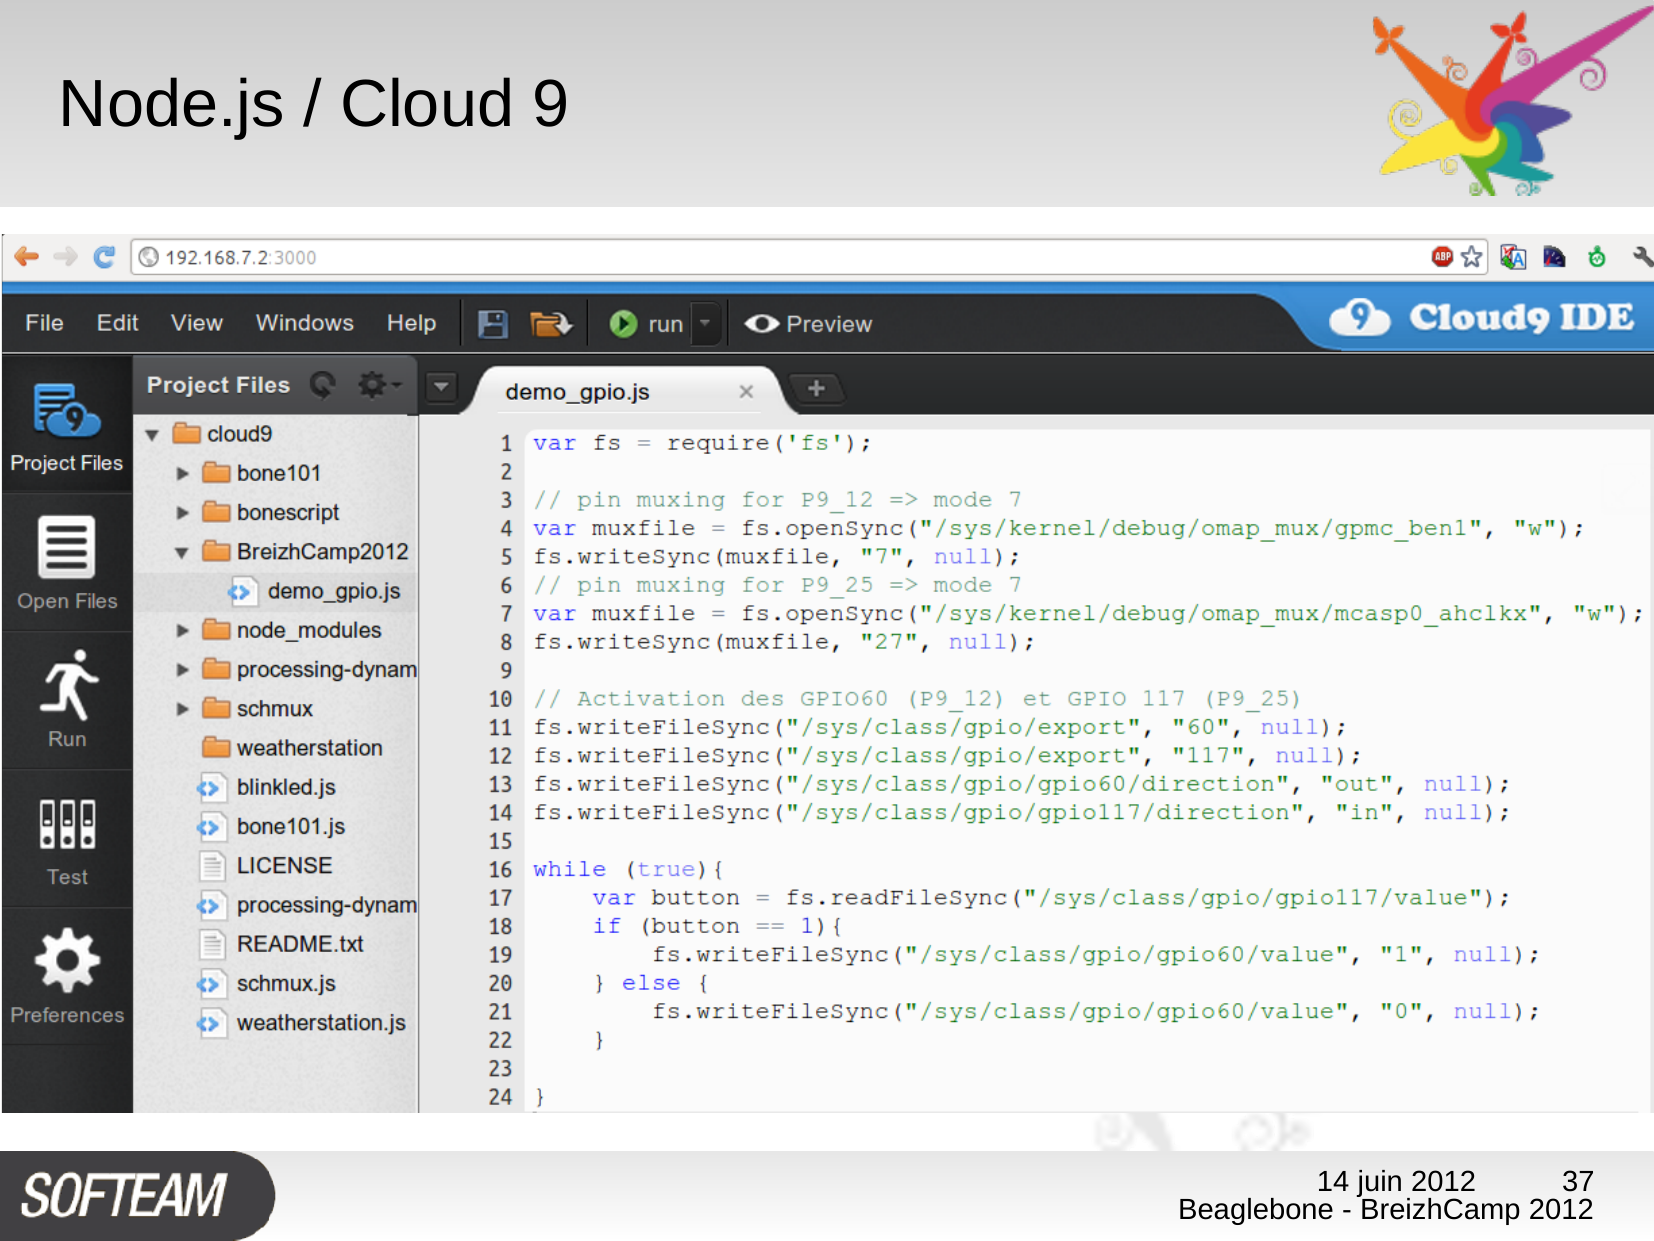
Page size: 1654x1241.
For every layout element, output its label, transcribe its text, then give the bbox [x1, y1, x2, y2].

picture [1, 234, 1654, 1152]
title Node.js / Cloud 9 [59, 29, 1359, 178]
picture [0, 1151, 277, 1241]
picture [1372, 5, 1654, 196]
